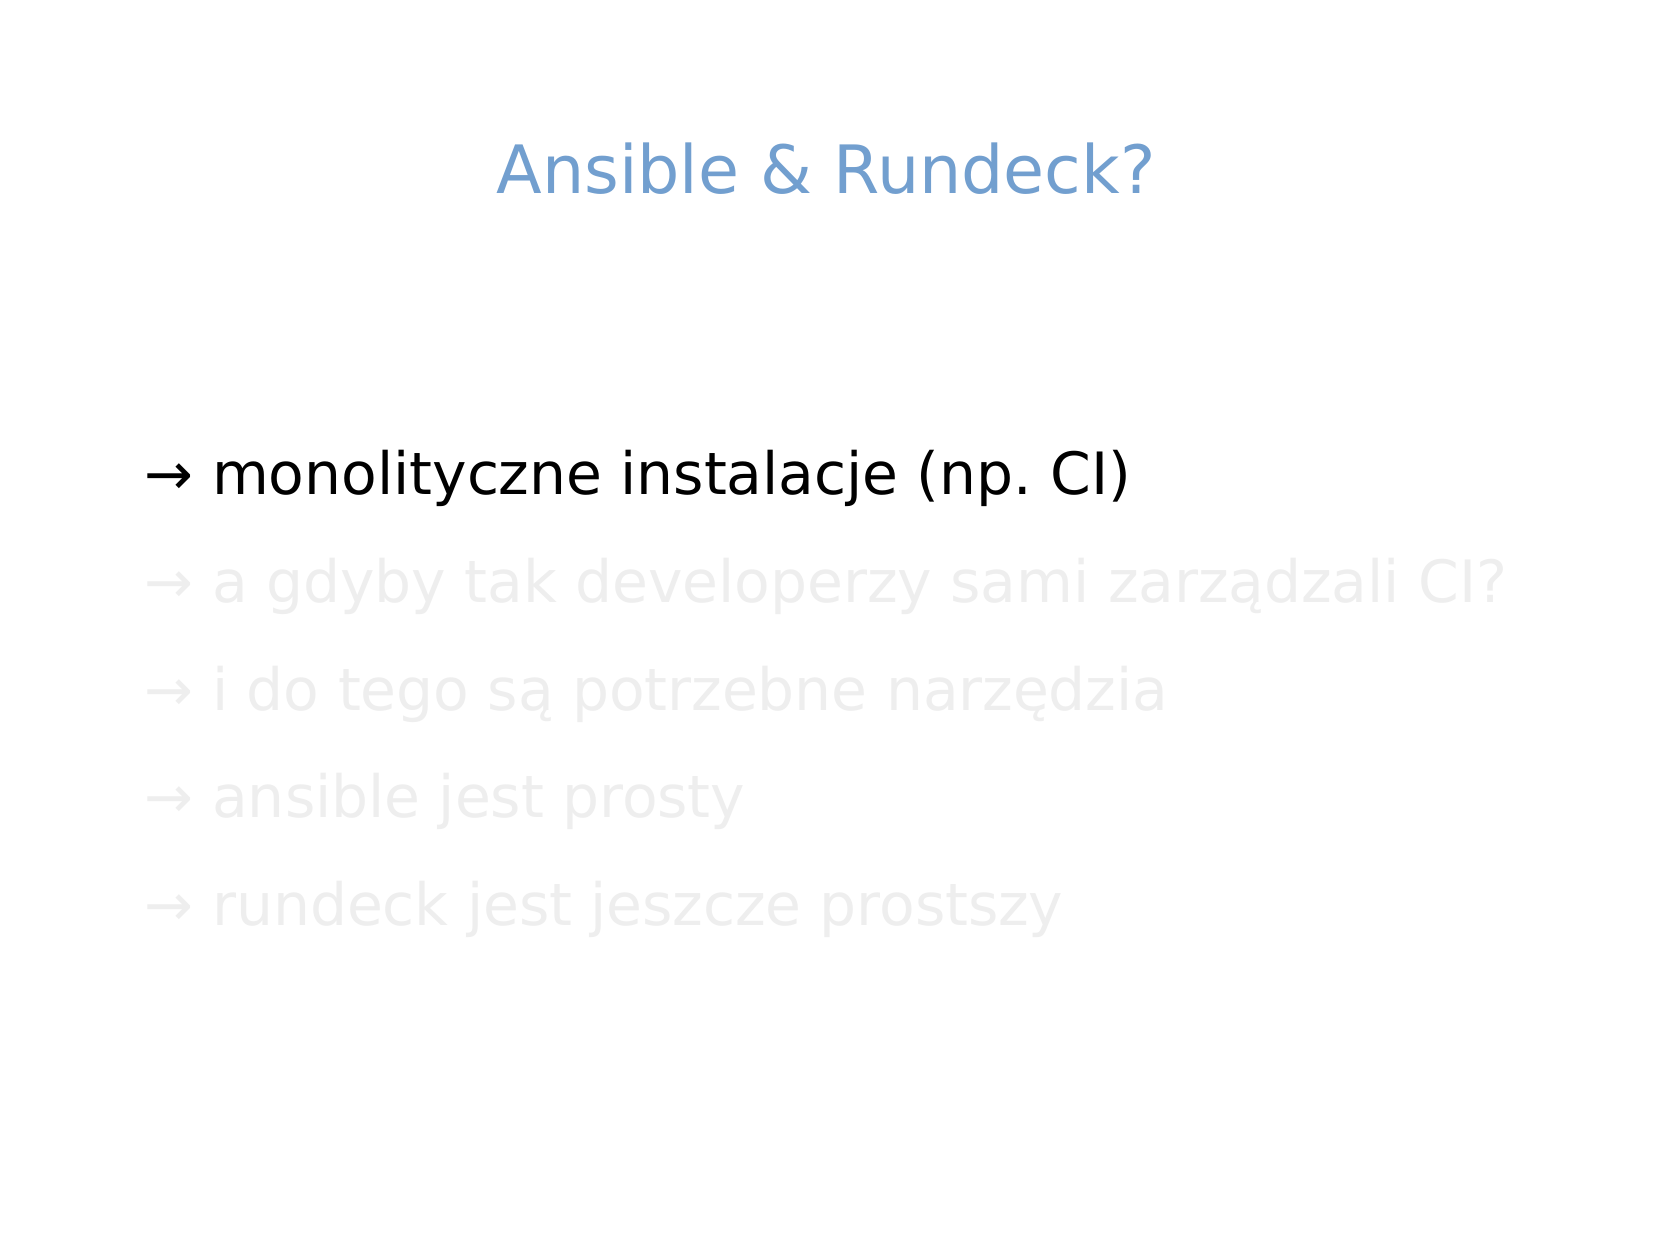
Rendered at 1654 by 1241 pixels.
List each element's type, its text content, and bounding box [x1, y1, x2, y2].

text_box → monolityczne instalacje (np. CI) → a gdyby tak developerzy sami zarządzali CI? → i do tego są potrzebne narzędzia → ansible jest prosty → rundeck jest jeszcze prostszy [130, 399, 1524, 913]
text_box Ansible & Rundeck? [482, 123, 1172, 217]
